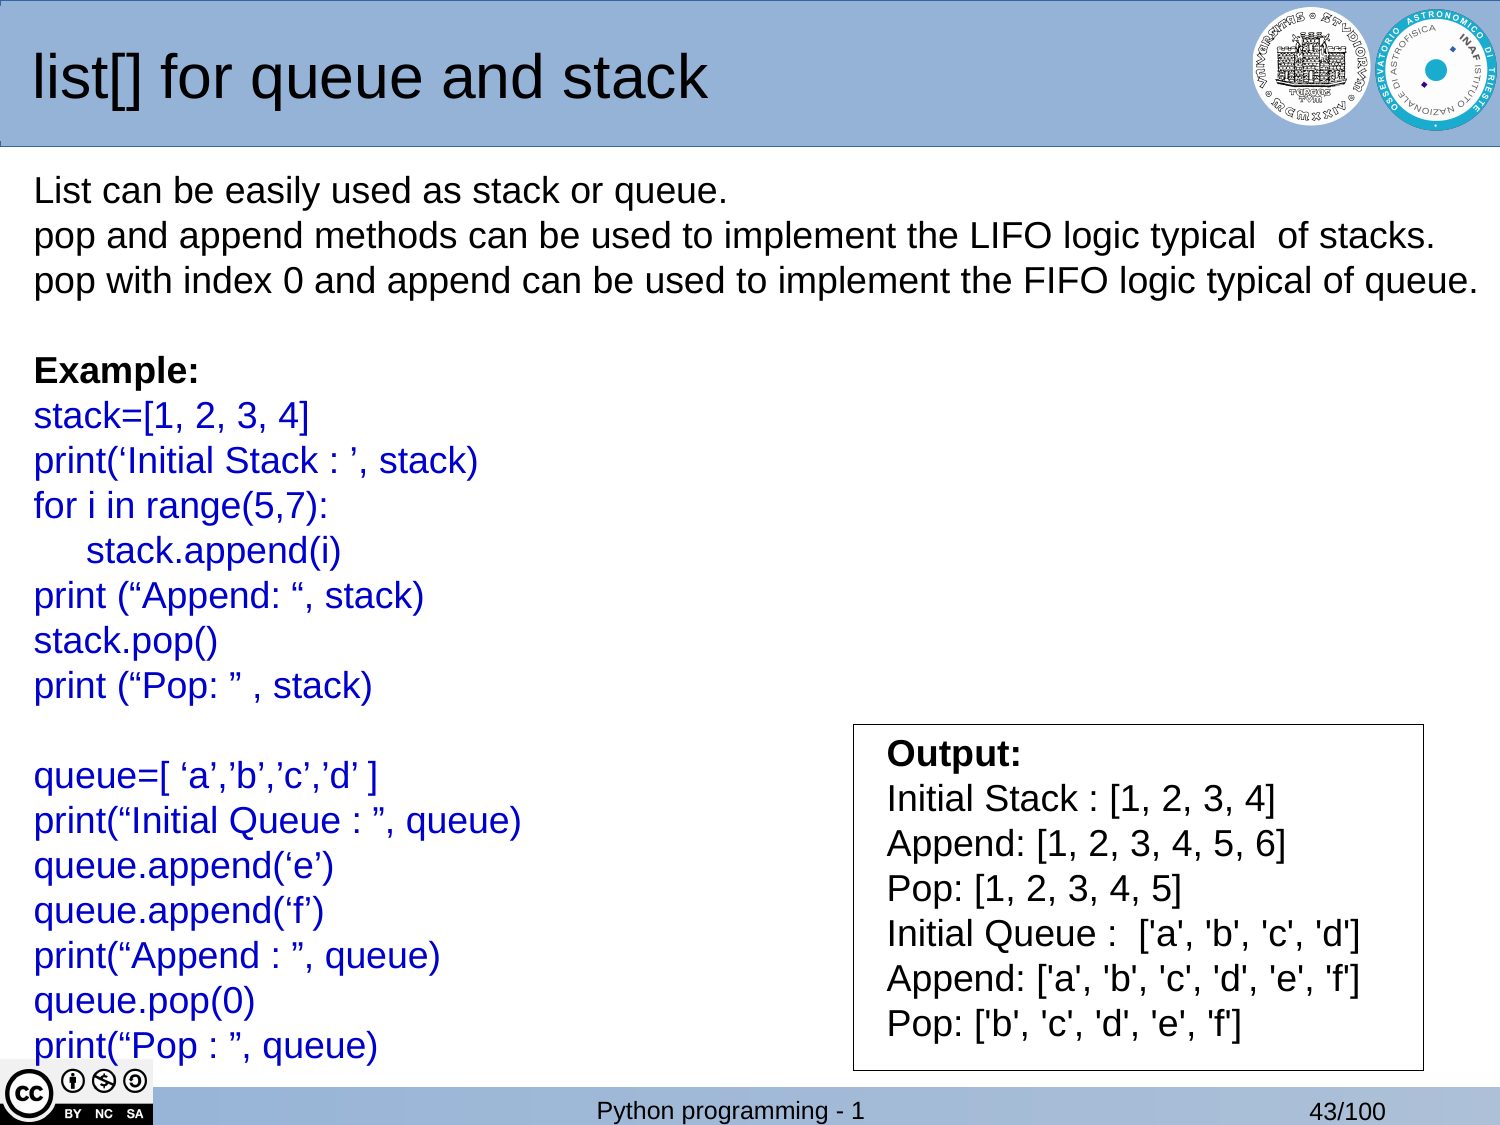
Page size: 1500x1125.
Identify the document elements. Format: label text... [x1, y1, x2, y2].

picture [0, 1059, 153, 1125]
text_box [853, 724, 1424, 1071]
picture [1253, 0, 1500, 156]
text_box list[] for queue and stack [0, 5, 1253, 141]
list List can be easily used as stack or queue. pop and append methods can be used to implement the LIFO logic typical of stacks. pop with index 0 and append can be used to implement the FIFO logic typical of queue. Example: stack=[1, 2, 3, 4] print(‘Initial Stack : ’, stack) for i in range(5,7): stack.append(i) print (“Append: “, stack) stack.pop() print (“Pop: ” , stack) queue=[ ‘a’,’b’,’c’,’d’ ] print(“Initial Queue : ”, queue) queue.append(‘e’) queue.append(‘f’) print(“Append : ”, queue) queue.pop(0) print(“Pop : ”, queue) [18, 158, 1500, 1071]
list Output: Initial Stack : [1, 2, 3, 4] Append: [1, 2, 3, 4, 5, 6] Pop: [1, 2, 3, 4, 5] Initial Queue : ['a', 'b', 'c', 'd'] Append: ['a', 'b', 'c', 'd', 'e', 'f'] Pop: ['b', 'c', 'd', 'e', 'f'] [871, 675, 1474, 1086]
